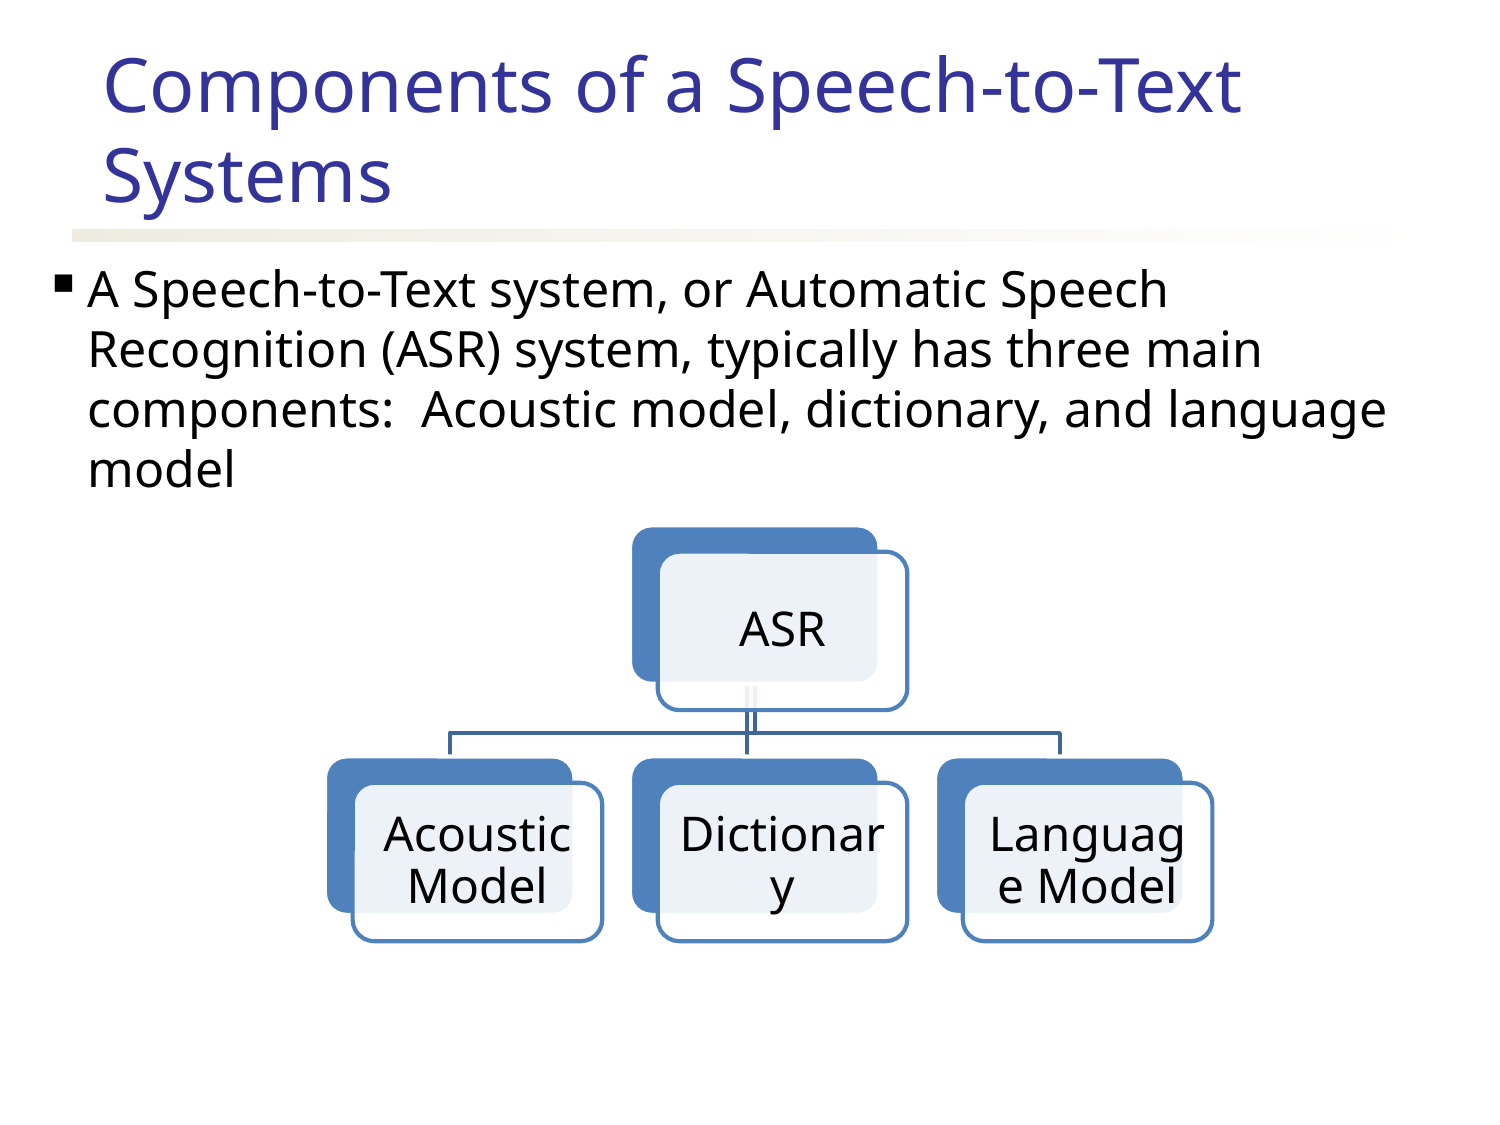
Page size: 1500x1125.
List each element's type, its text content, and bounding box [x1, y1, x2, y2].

text_box Language Model [962, 782, 1213, 942]
text_box ASR [657, 551, 908, 711]
text_box [324, 756, 575, 915]
text_box Dictionary [657, 782, 908, 942]
text_box [935, 756, 1185, 915]
text_box [629, 756, 880, 915]
text_box Acoustic Model [352, 782, 603, 942]
text_box Components of a Speech-to-Text Systems [87, 37, 1304, 225]
text_box A Speech-to-Text system, or Automatic Speech Recognition (ASR) system, typically has three main components: Acoustic model, dictionary, and language model [37, 249, 1433, 1000]
text_box [629, 525, 880, 684]
